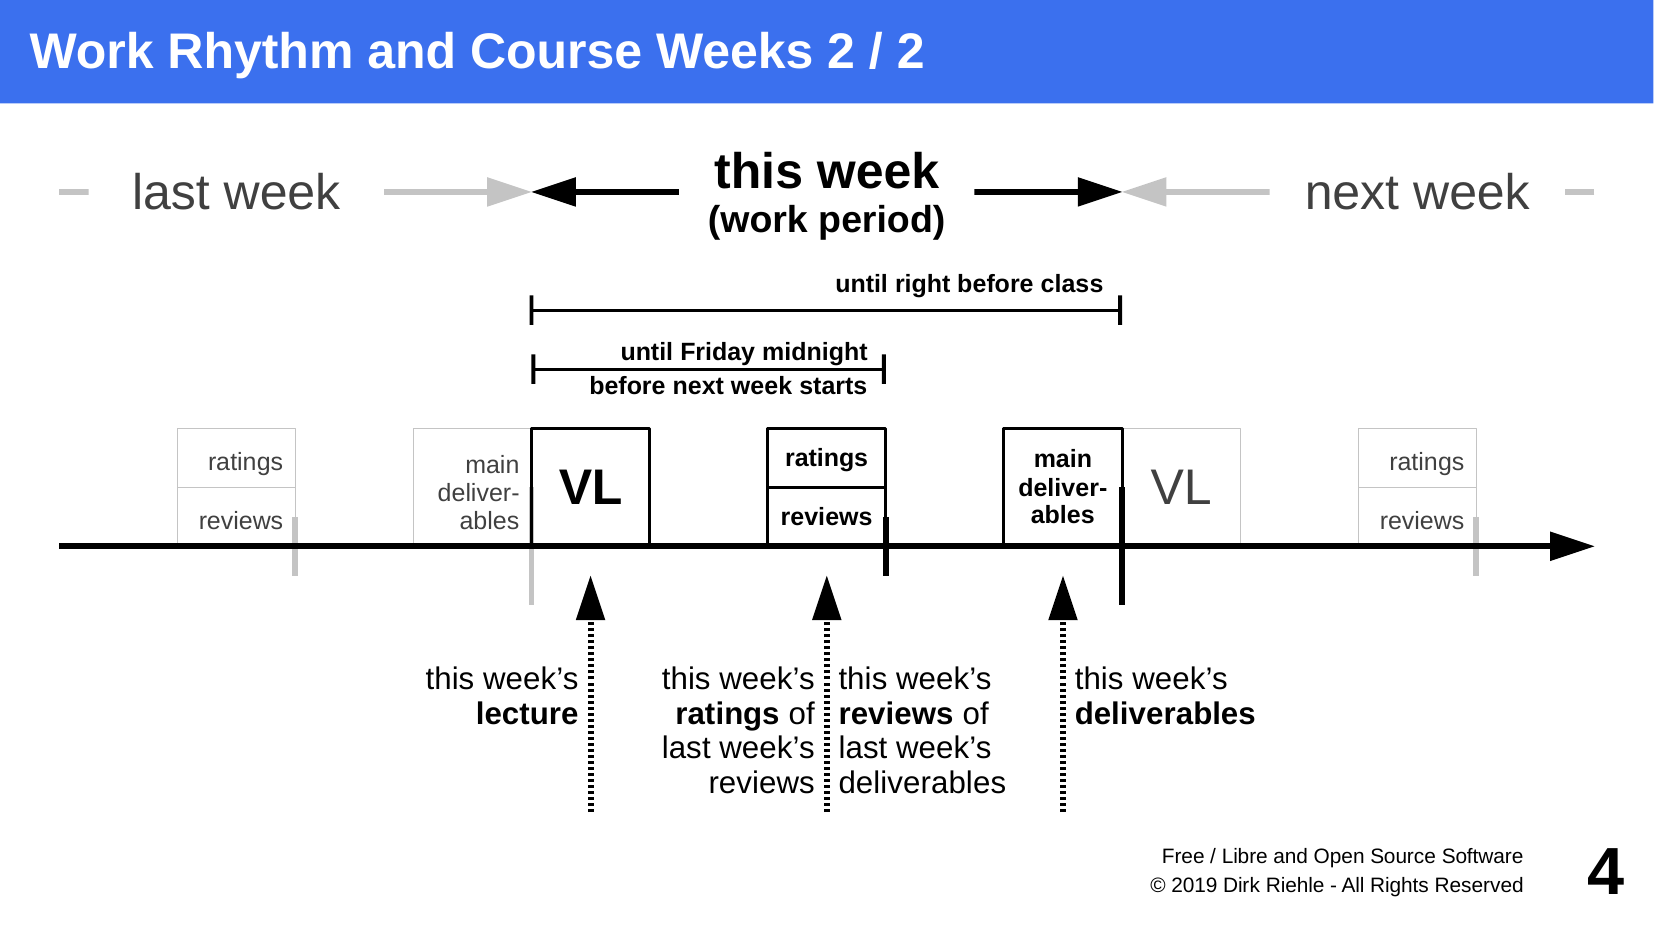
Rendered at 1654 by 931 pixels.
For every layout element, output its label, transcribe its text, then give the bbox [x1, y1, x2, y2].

text_box until Friday midnight before next week starts [531, 310, 880, 429]
text_box this week’s ratings of last week’s reviews [620, 605, 827, 813]
title Work Rhythm and Course Weeks 2 / 2 [0, 0, 1654, 104]
text_box main deliver-ables [1003, 428, 1123, 547]
text_box this week’s lecture [383, 605, 591, 813]
text_box reviews [1358, 487, 1477, 543]
text_box ratings [767, 428, 886, 486]
text_box ratings [1358, 428, 1477, 487]
text_box reviews [177, 487, 296, 543]
text_box next week [1269, 132, 1565, 251]
text_box VL [531, 428, 650, 547]
text_box VL [1124, 428, 1241, 543]
text_box ratings [177, 428, 296, 487]
text_box main deliver-ables [413, 428, 530, 543]
text_box this week’s deliverables [1062, 605, 1270, 813]
text_box last week [88, 132, 384, 251]
text_box until right before class [820, 250, 1117, 311]
text_box this week (work period) [679, 132, 975, 251]
text_box reviews [767, 487, 886, 543]
text_box this week’s reviews of last week’s deliverables [827, 605, 1034, 813]
